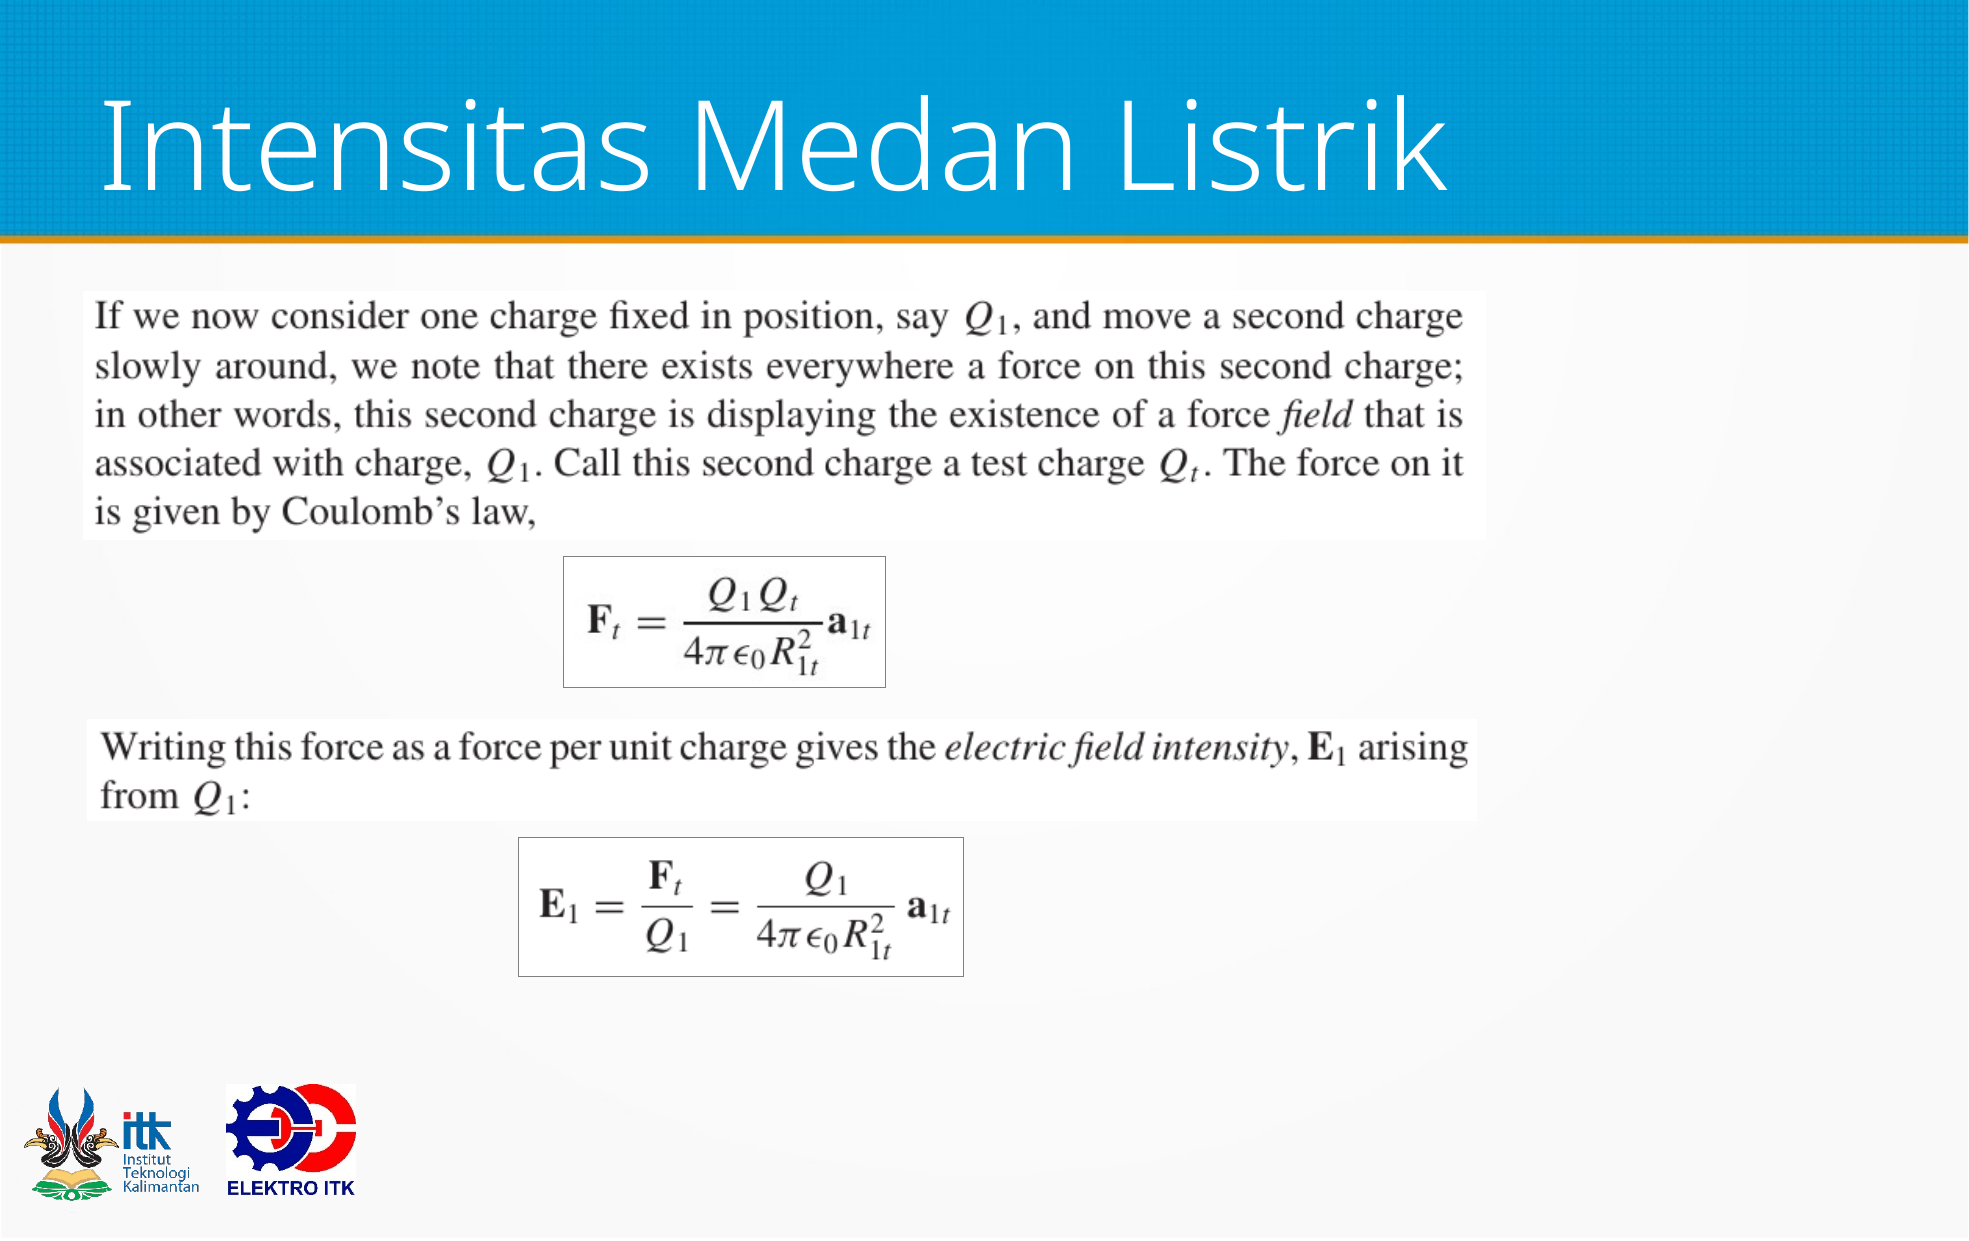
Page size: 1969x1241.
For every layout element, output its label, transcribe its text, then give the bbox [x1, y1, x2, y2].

title Intensitas Medan Listrik [98, 19, 1870, 227]
picture [0, 233, 1969, 1241]
